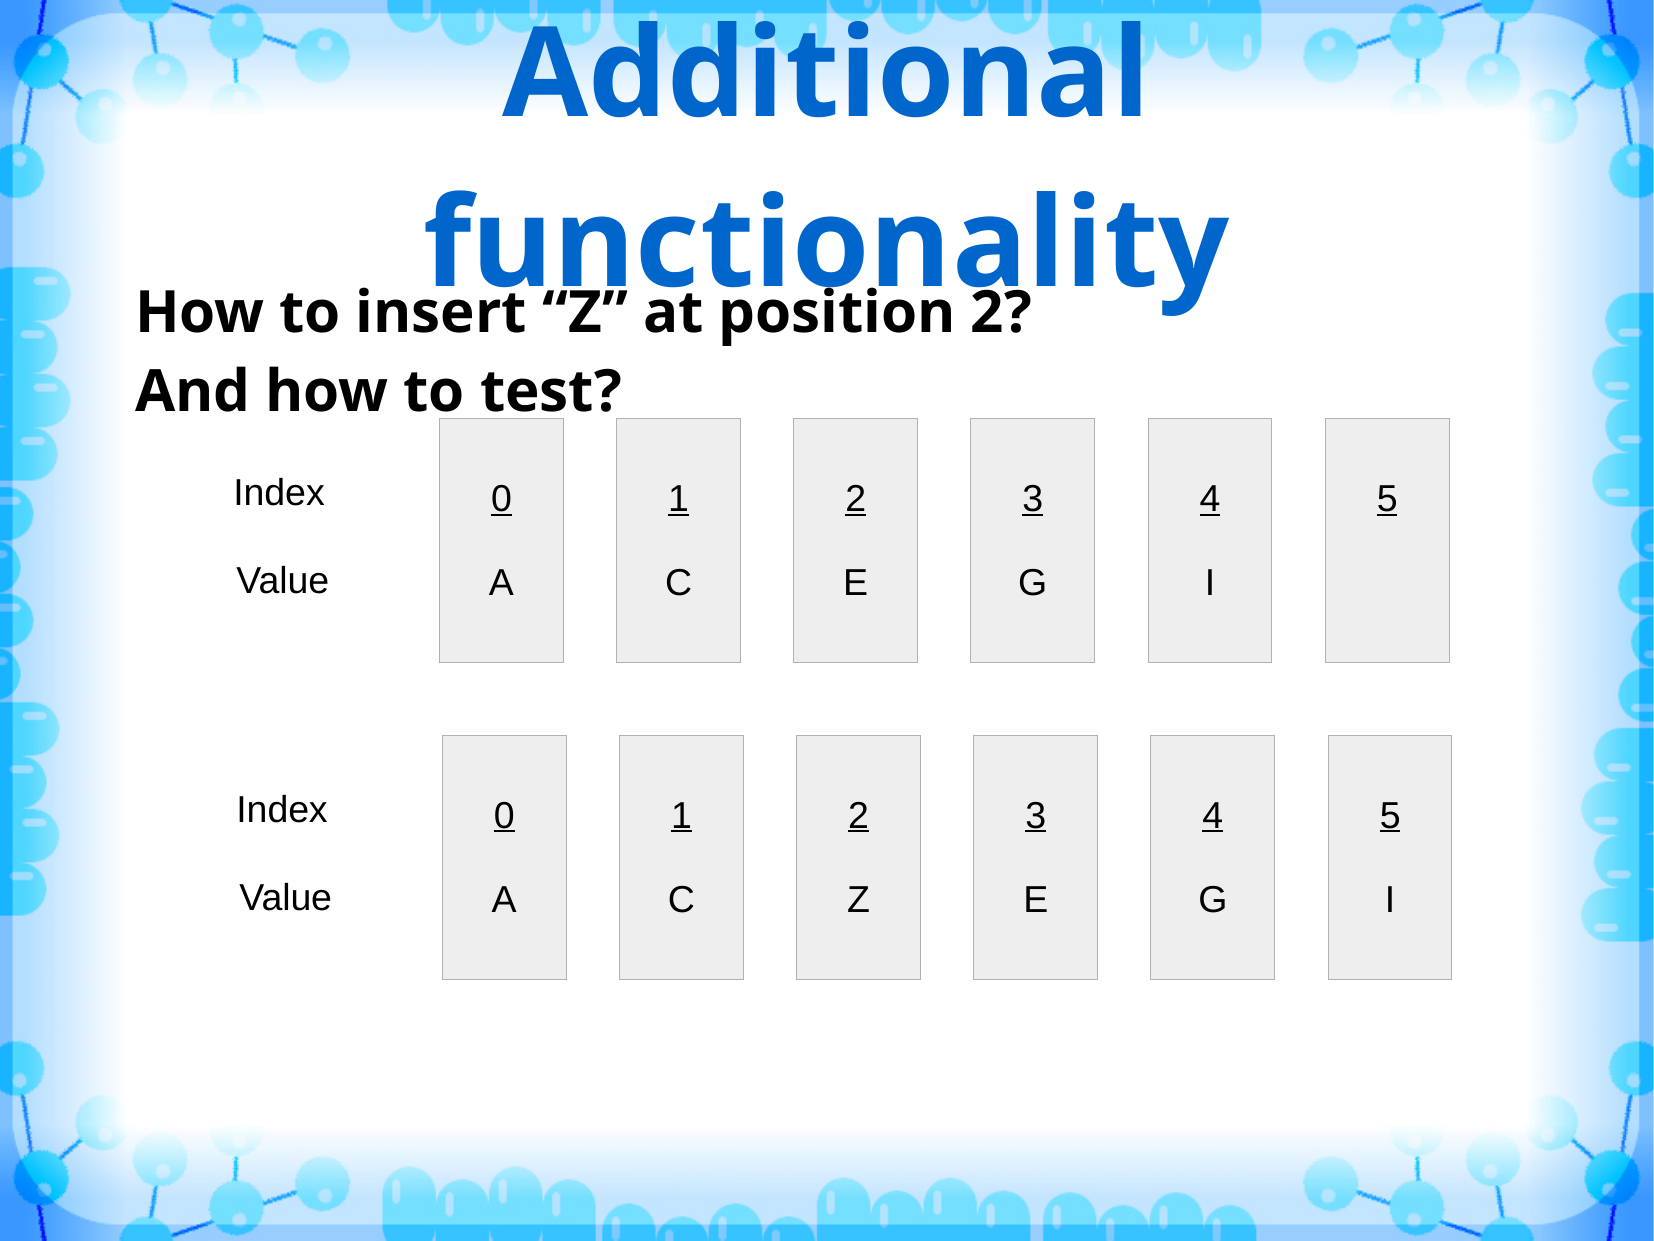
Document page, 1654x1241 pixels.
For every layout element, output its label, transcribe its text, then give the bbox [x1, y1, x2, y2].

text_box 4 G [1150, 735, 1275, 980]
text_box 2 E [793, 418, 918, 663]
text_box 1 C [619, 735, 744, 980]
title Additional functionality [82, 49, 1571, 257]
text_box Value [221, 552, 426, 609]
text_box 4 I [1148, 418, 1272, 663]
text_box 3 E [973, 735, 1098, 980]
text_box 3 G [970, 418, 1095, 663]
picture [0, 0, 1654, 1241]
text_box 5 I [1328, 735, 1452, 980]
text_box 0 A [442, 735, 567, 980]
text_box 2 Z [796, 735, 921, 980]
text_box 5 [1325, 418, 1450, 663]
text_box 1 C [616, 418, 741, 663]
text_box Index [218, 463, 425, 521]
text_box How to insert “Z” at position 2? And how to test? [135, 270, 1509, 405]
text_box Value [224, 868, 429, 926]
text_box 0 A [439, 418, 564, 663]
text_box Index [221, 780, 428, 838]
